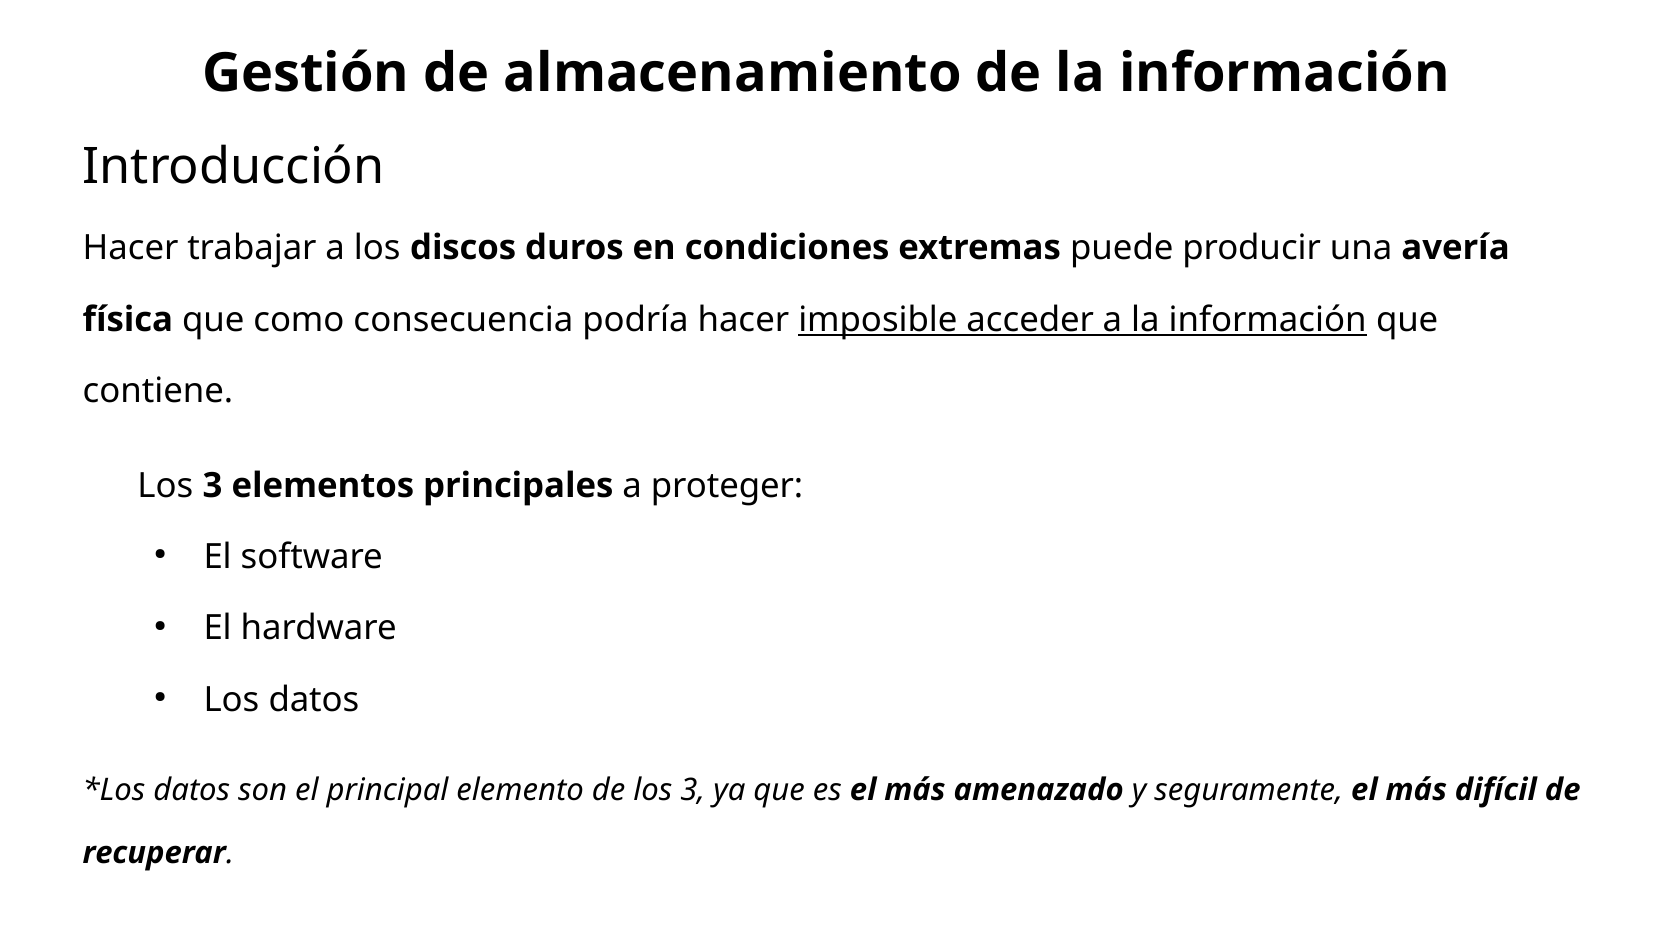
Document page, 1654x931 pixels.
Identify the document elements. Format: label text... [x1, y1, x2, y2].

title Gestión de almacenamiento de la información [82, 23, 1571, 119]
list Introducción Hacer trabajar a los discos duros en condiciones extremas puede producir una avería física que como consecuencia podría hacer imposible acceder a la información que contiene. Los 3 elementos principales a proteger: El software El hardware Los datos *Los datos son el principal elemento de los 3, ya que es el más amenazado y seguramente, el más difícil de recuperar. [82, 129, 1595, 875]
